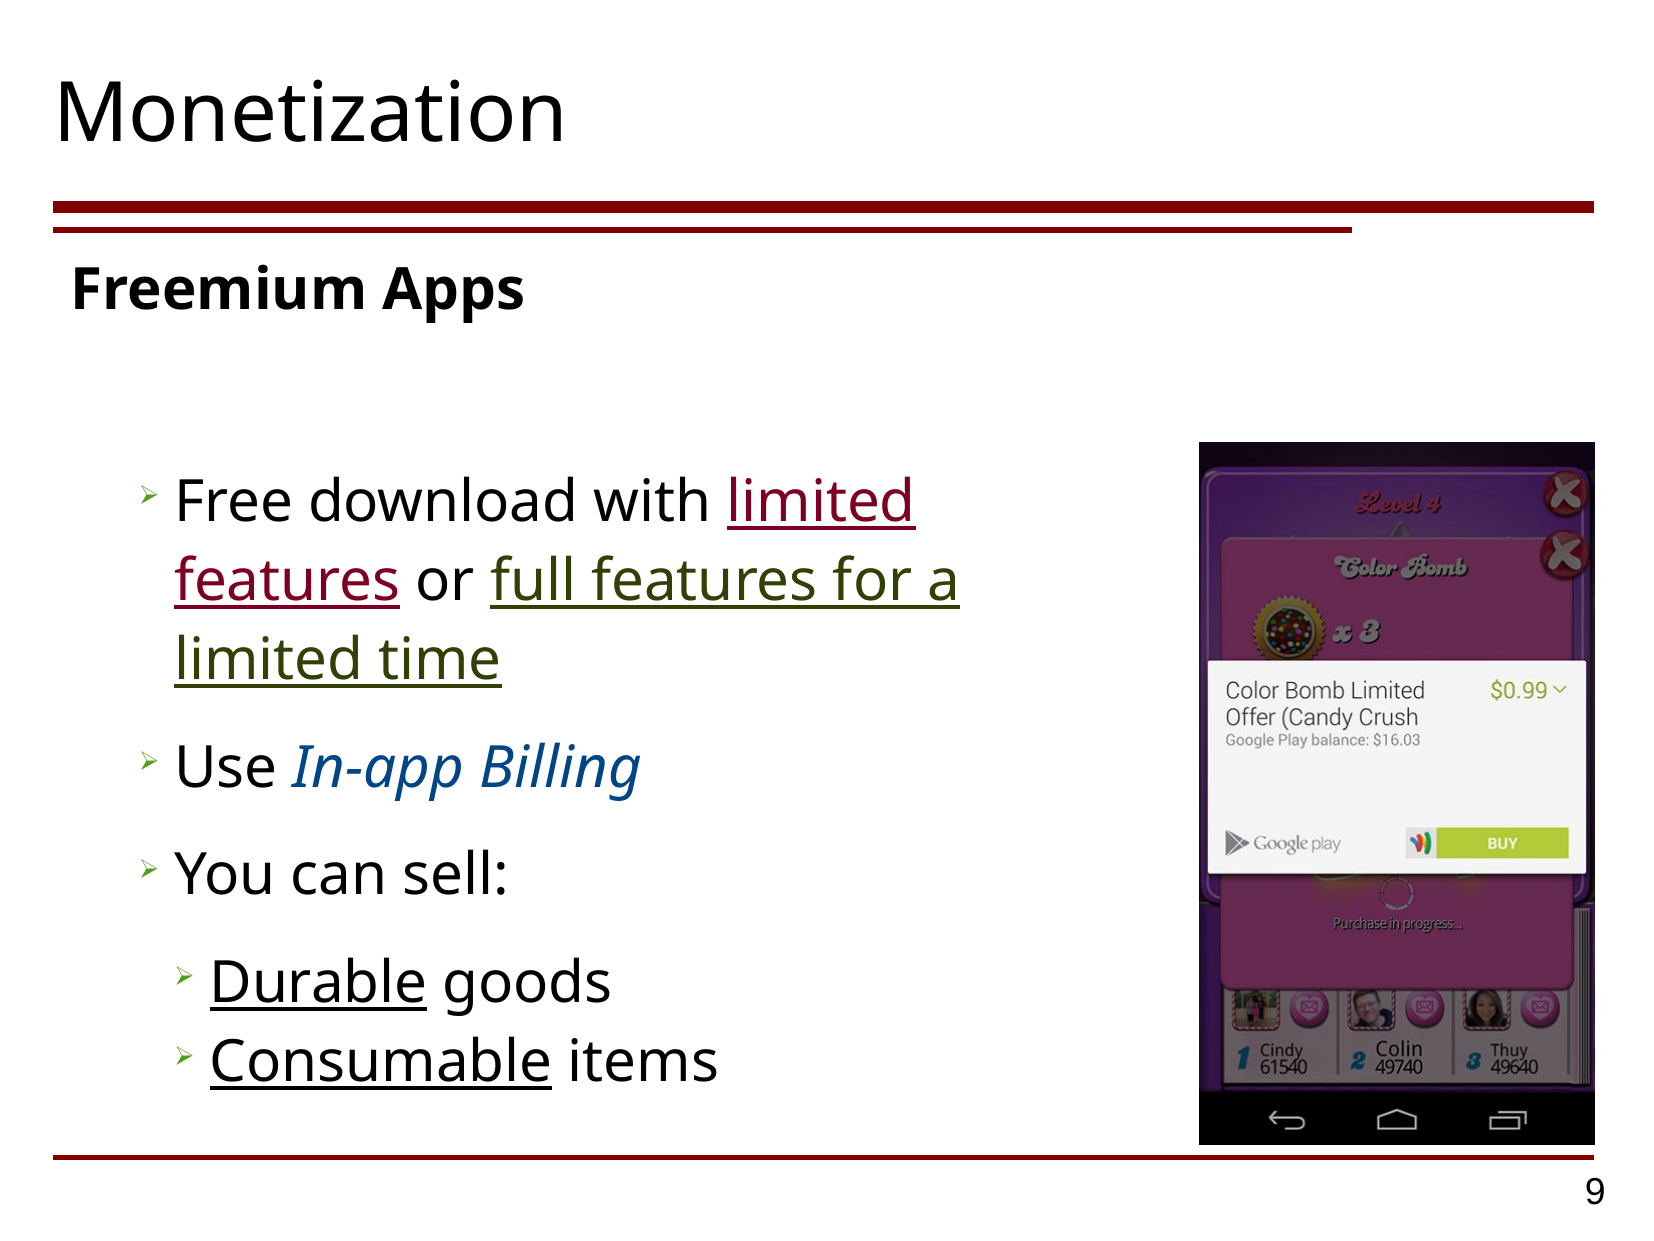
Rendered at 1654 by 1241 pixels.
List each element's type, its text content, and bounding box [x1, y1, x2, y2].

picture [1199, 442, 1595, 1145]
text_box Free download with limited features or full features for a limited time Use In-app Billing You can sell: Durable goods Consumable items [88, 451, 1123, 1019]
text_box <number> [35, 1163, 1654, 1221]
text_box Freemium Apps [55, 240, 1632, 1114]
subtitle Monetization [53, 48, 1542, 172]
